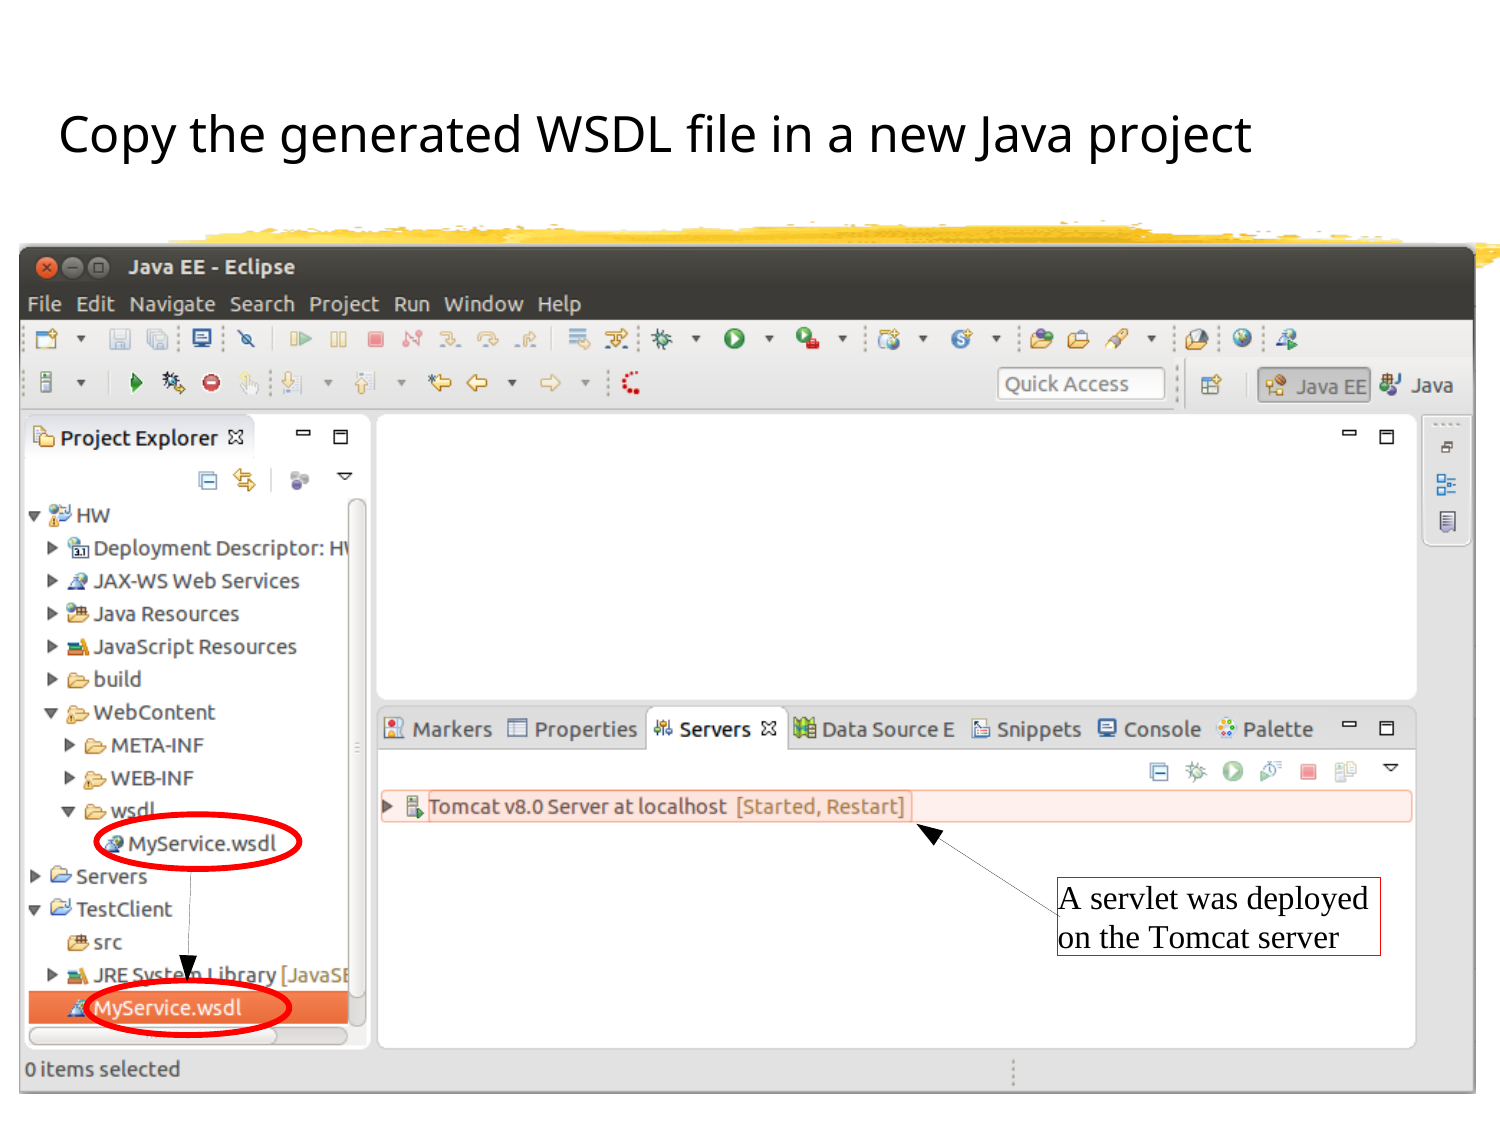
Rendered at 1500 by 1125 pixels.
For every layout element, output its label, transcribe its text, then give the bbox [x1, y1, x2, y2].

text_box A servlet was deployed on the Tomcat server [1057, 877, 1381, 956]
picture [19, 215, 1500, 1094]
title Copy the generated WSDL file in a new Java project [58, 37, 1407, 234]
